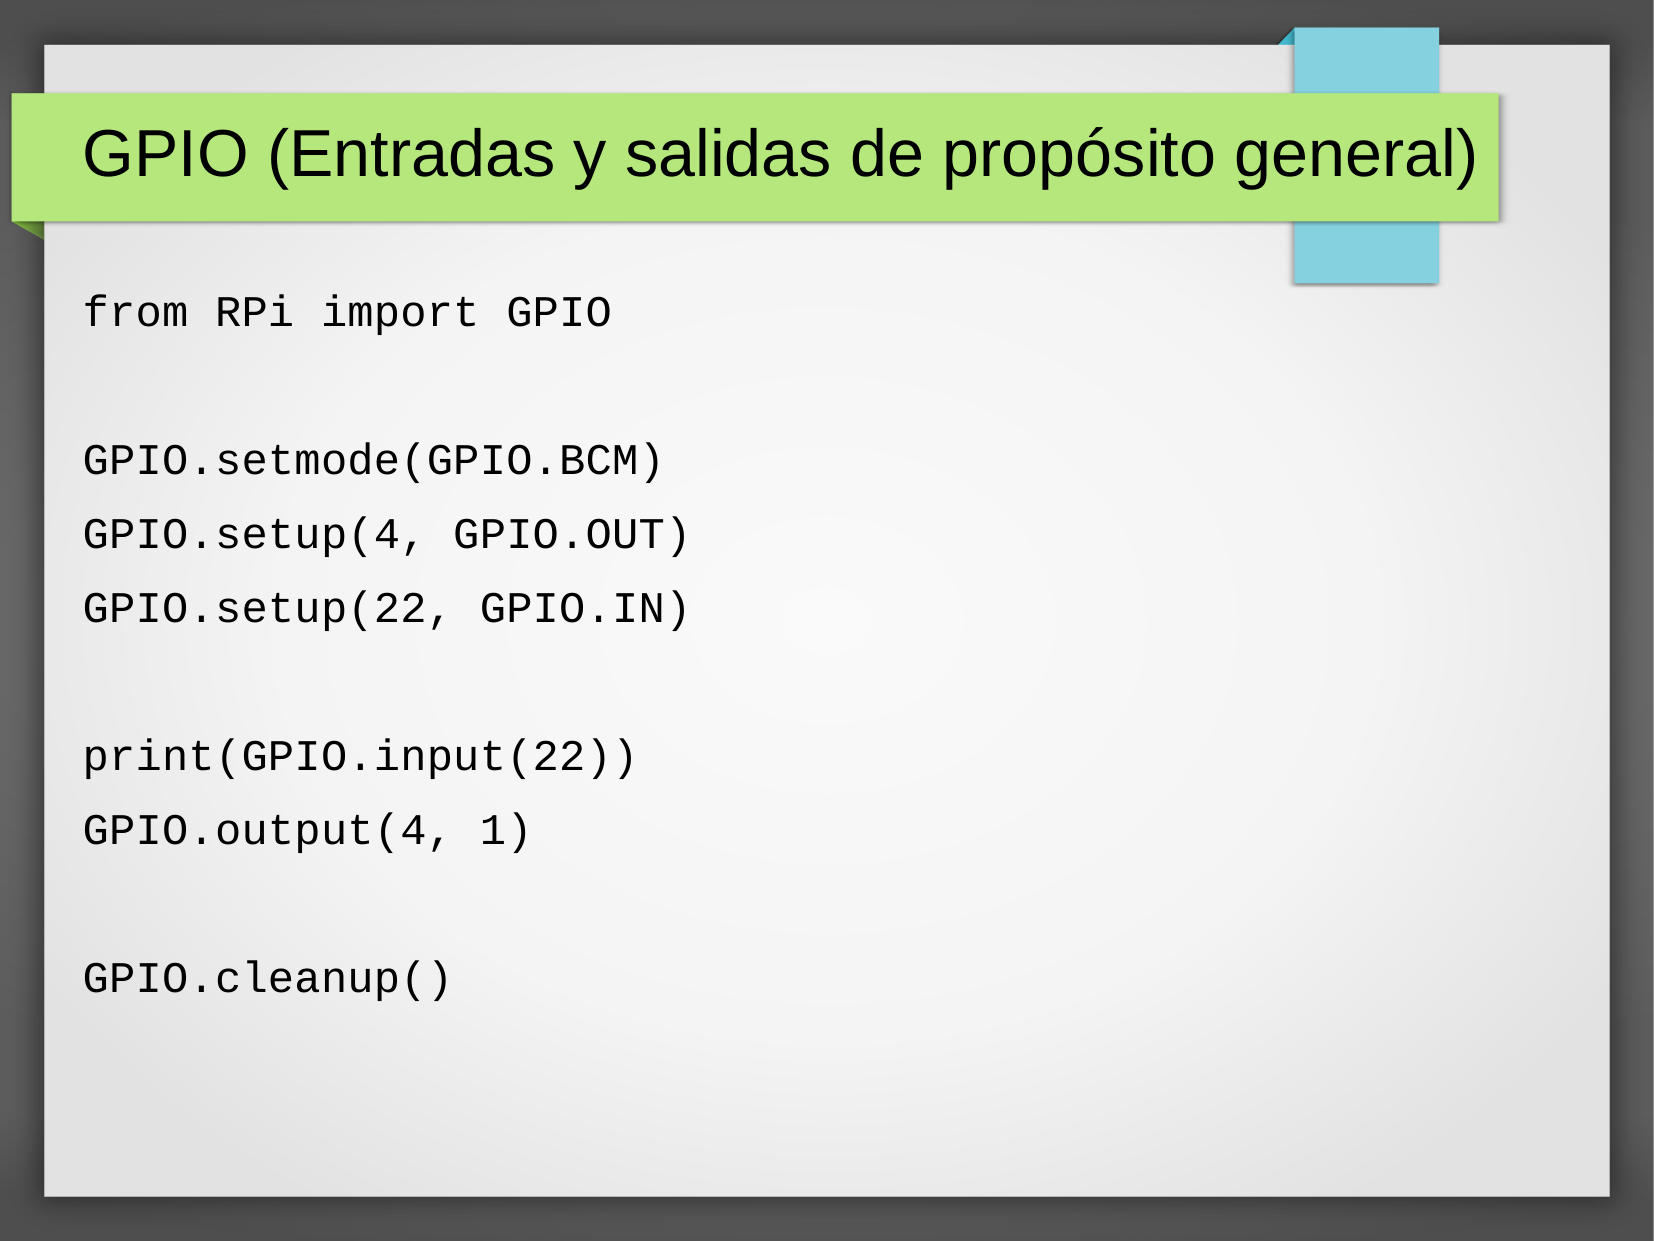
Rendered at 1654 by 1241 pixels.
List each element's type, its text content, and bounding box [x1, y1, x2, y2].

picture [0, 0, 1654, 1241]
title GPIO (Entradas y salidas de propósito general) [82, 49, 1571, 257]
list from RPi import GPIO GPIO.setmode(GPIO.BCM) GPIO.setup(4, GPIO.OUT) GPIO.setup(22, GPIO.IN) print(GPIO.input(22)) GPIO.output(4, 1) GPIO.cleanup() [82, 290, 1571, 1010]
